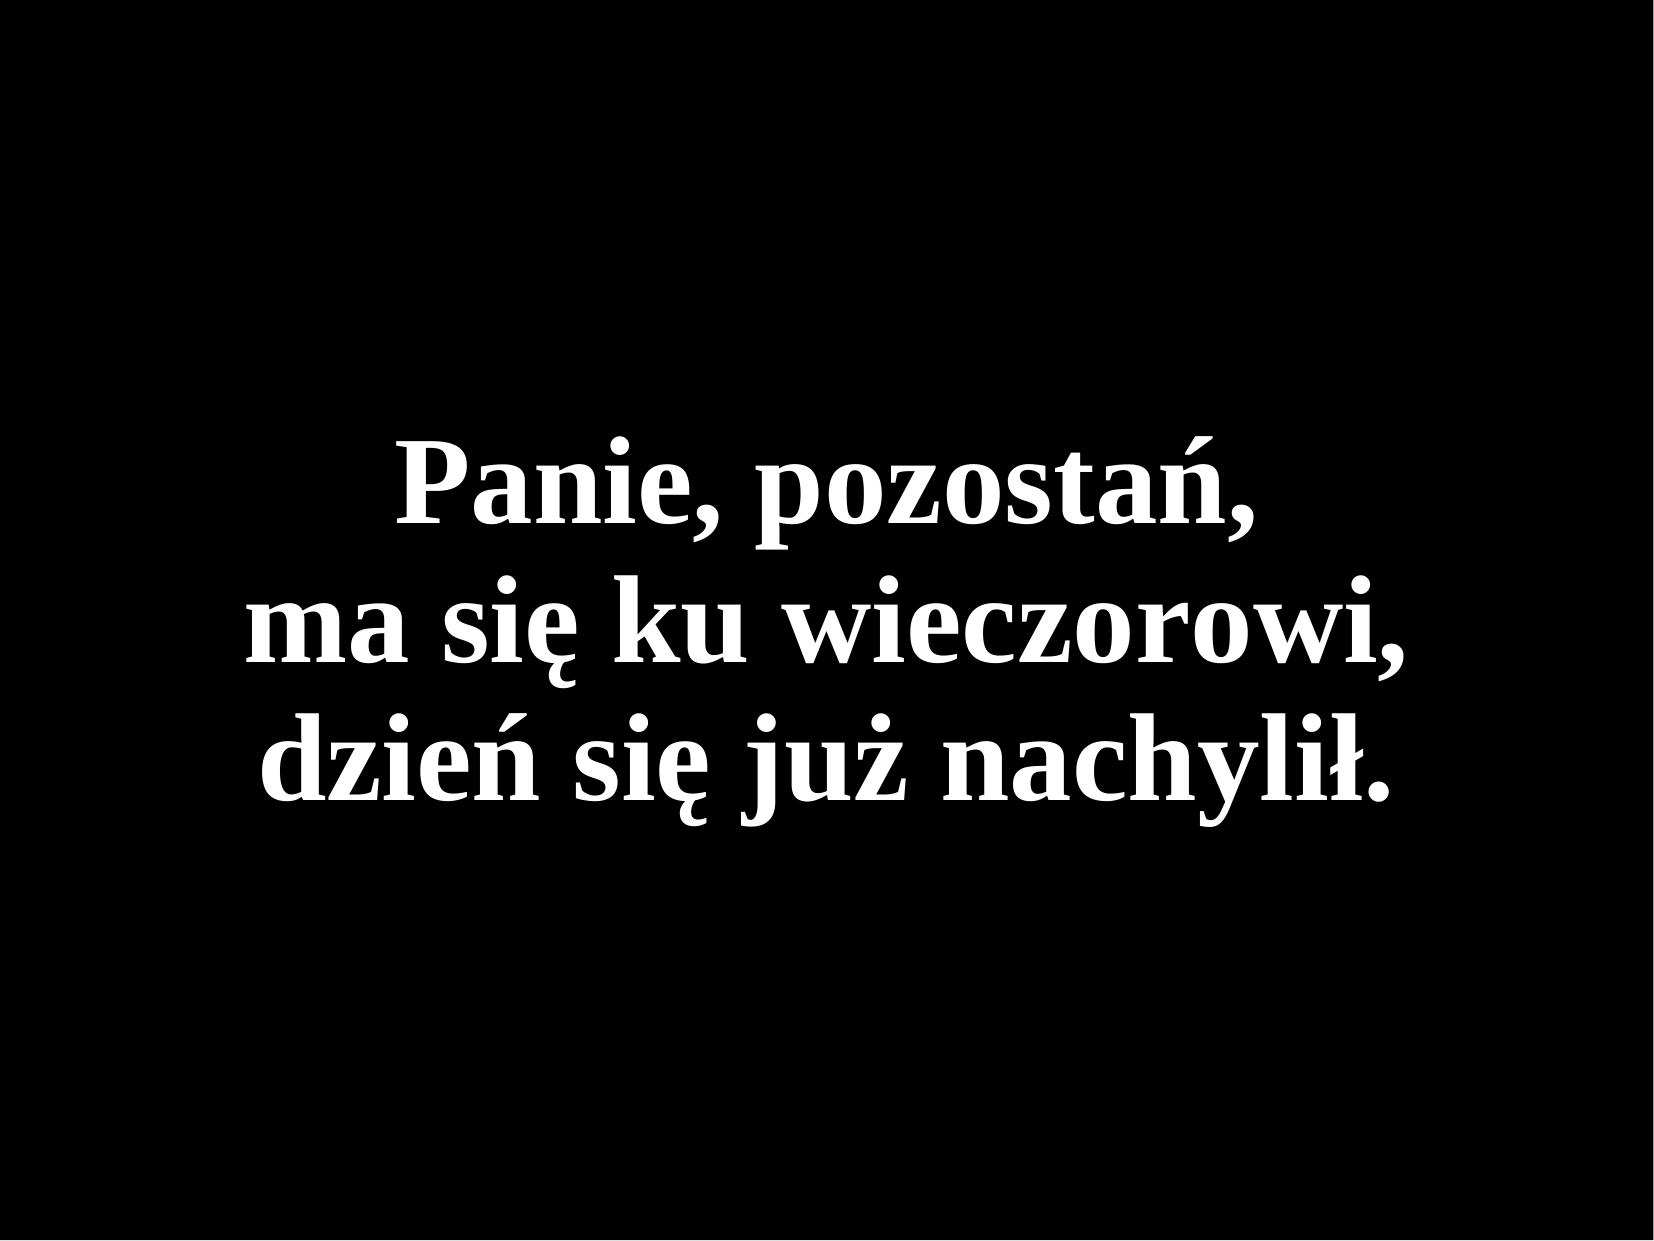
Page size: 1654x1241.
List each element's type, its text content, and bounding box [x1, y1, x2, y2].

title Panie, pozostań, ma się ku wieczorowi, dzień się już nachylił. [0, 0, 1654, 1241]
